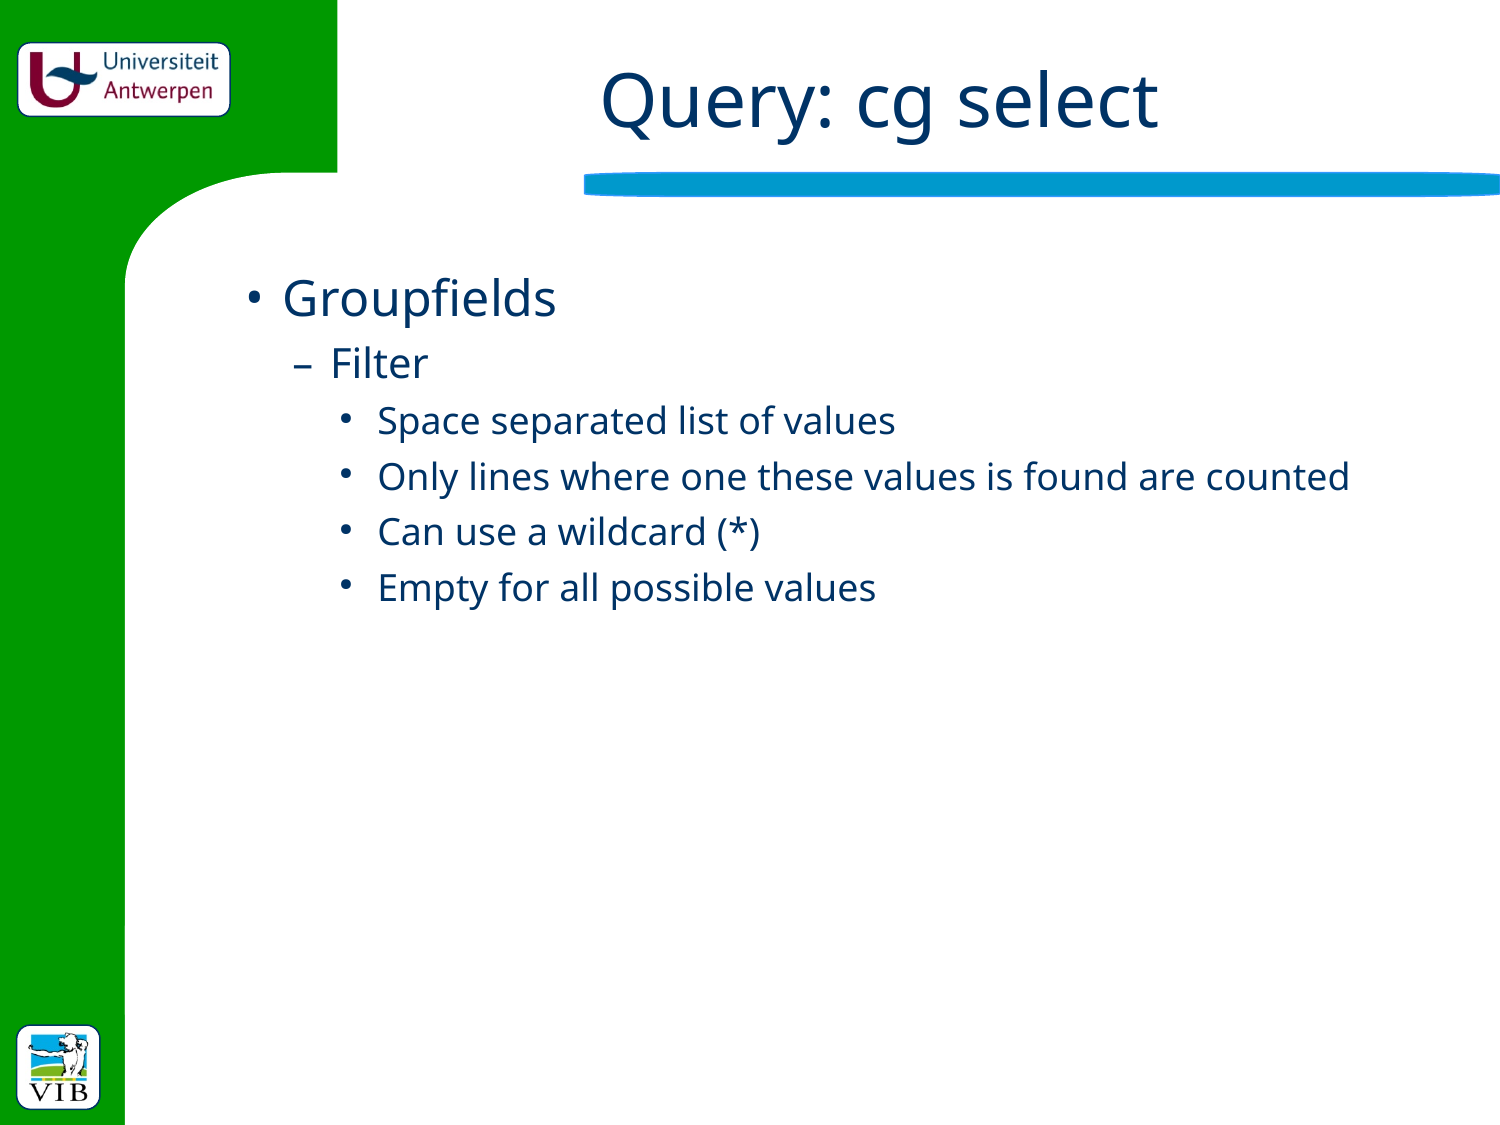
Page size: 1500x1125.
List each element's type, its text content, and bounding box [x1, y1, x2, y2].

picture [25, 1029, 91, 1107]
list Groupfields Filter Space separated list of values Only lines where one these values is found are counted Can use a wildcard (*) Empty for all possible values [159, 258, 1465, 1085]
picture [25, 47, 223, 112]
title Query: cg select [584, 0, 1500, 195]
